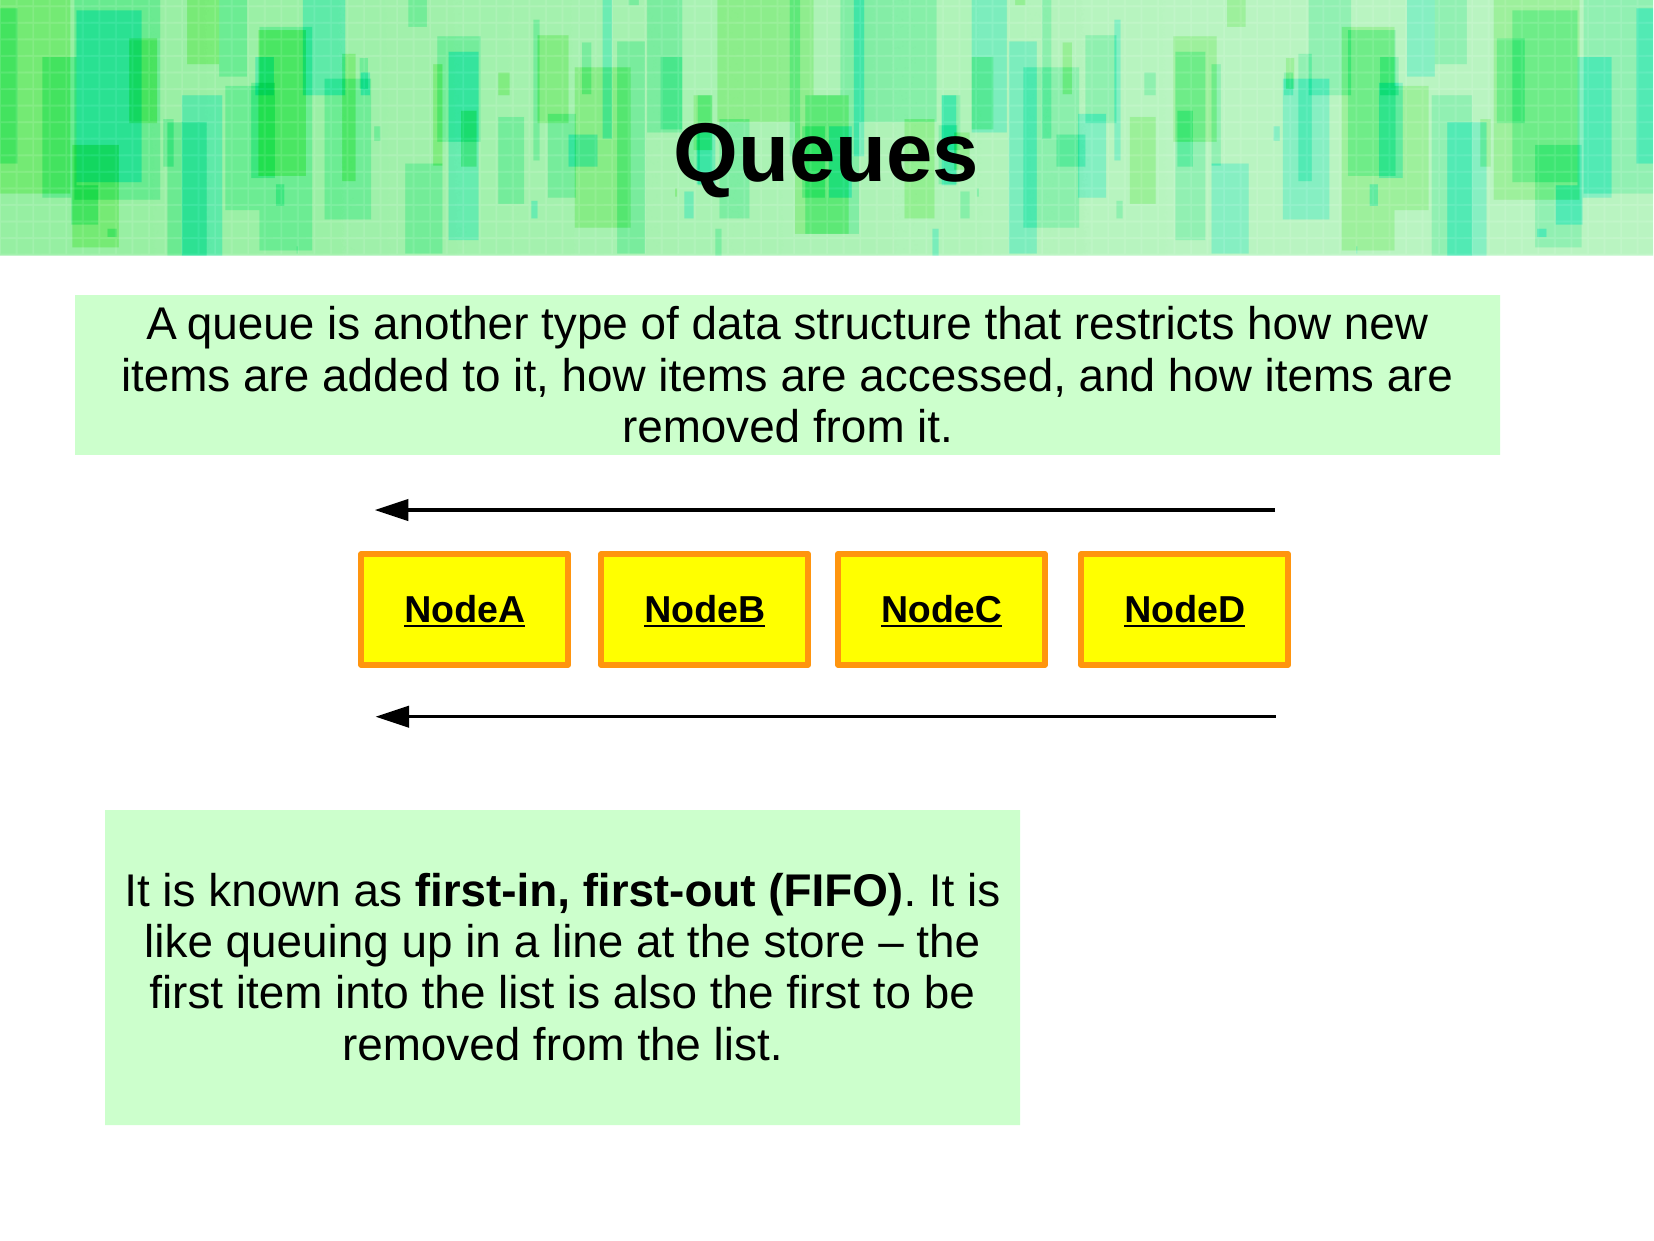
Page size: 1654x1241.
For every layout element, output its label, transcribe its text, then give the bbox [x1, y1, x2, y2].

text_box NodeB [601, 553, 809, 665]
text_box A queue is another type of data structure that restricts how new items are added to it, how items are accessed, and how items are removed from it. [75, 295, 1501, 455]
text_box NodeD [1081, 553, 1289, 665]
title Queues [82, 49, 1571, 257]
text_box It is known as first-in, first-out (FIFO). It is like queuing up in a line at the store – the first item into the list is also the first to be removed from the list. [105, 810, 1021, 1126]
text_box NodeC [838, 553, 1045, 665]
text_box NodeA [361, 553, 569, 665]
picture [0, 0, 1654, 1241]
